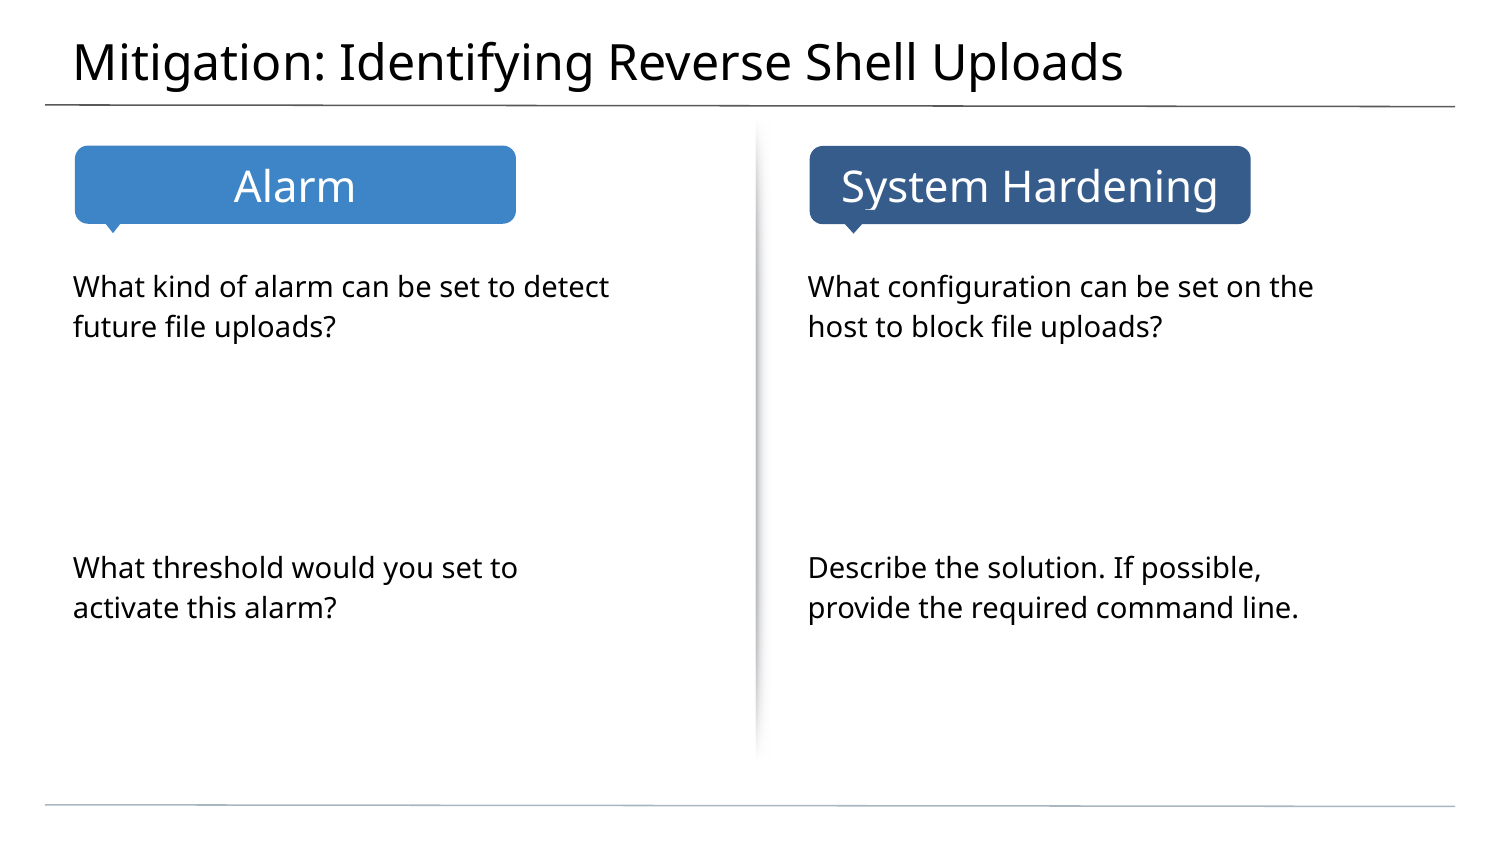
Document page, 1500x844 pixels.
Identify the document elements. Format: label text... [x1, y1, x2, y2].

subtitle What configuration can be set on the host to block file uploads? Describe the solution. If possible, provide the required command line. [732, 263, 1438, 805]
picture [703, 107, 839, 782]
title Mitigation: Identifying Reverse Shell Uploads [0, 0, 1500, 88]
subtitle What kind of alarm can be set to detect future file uploads? What threshold would you set to activate this alarm? [0, 262, 704, 805]
